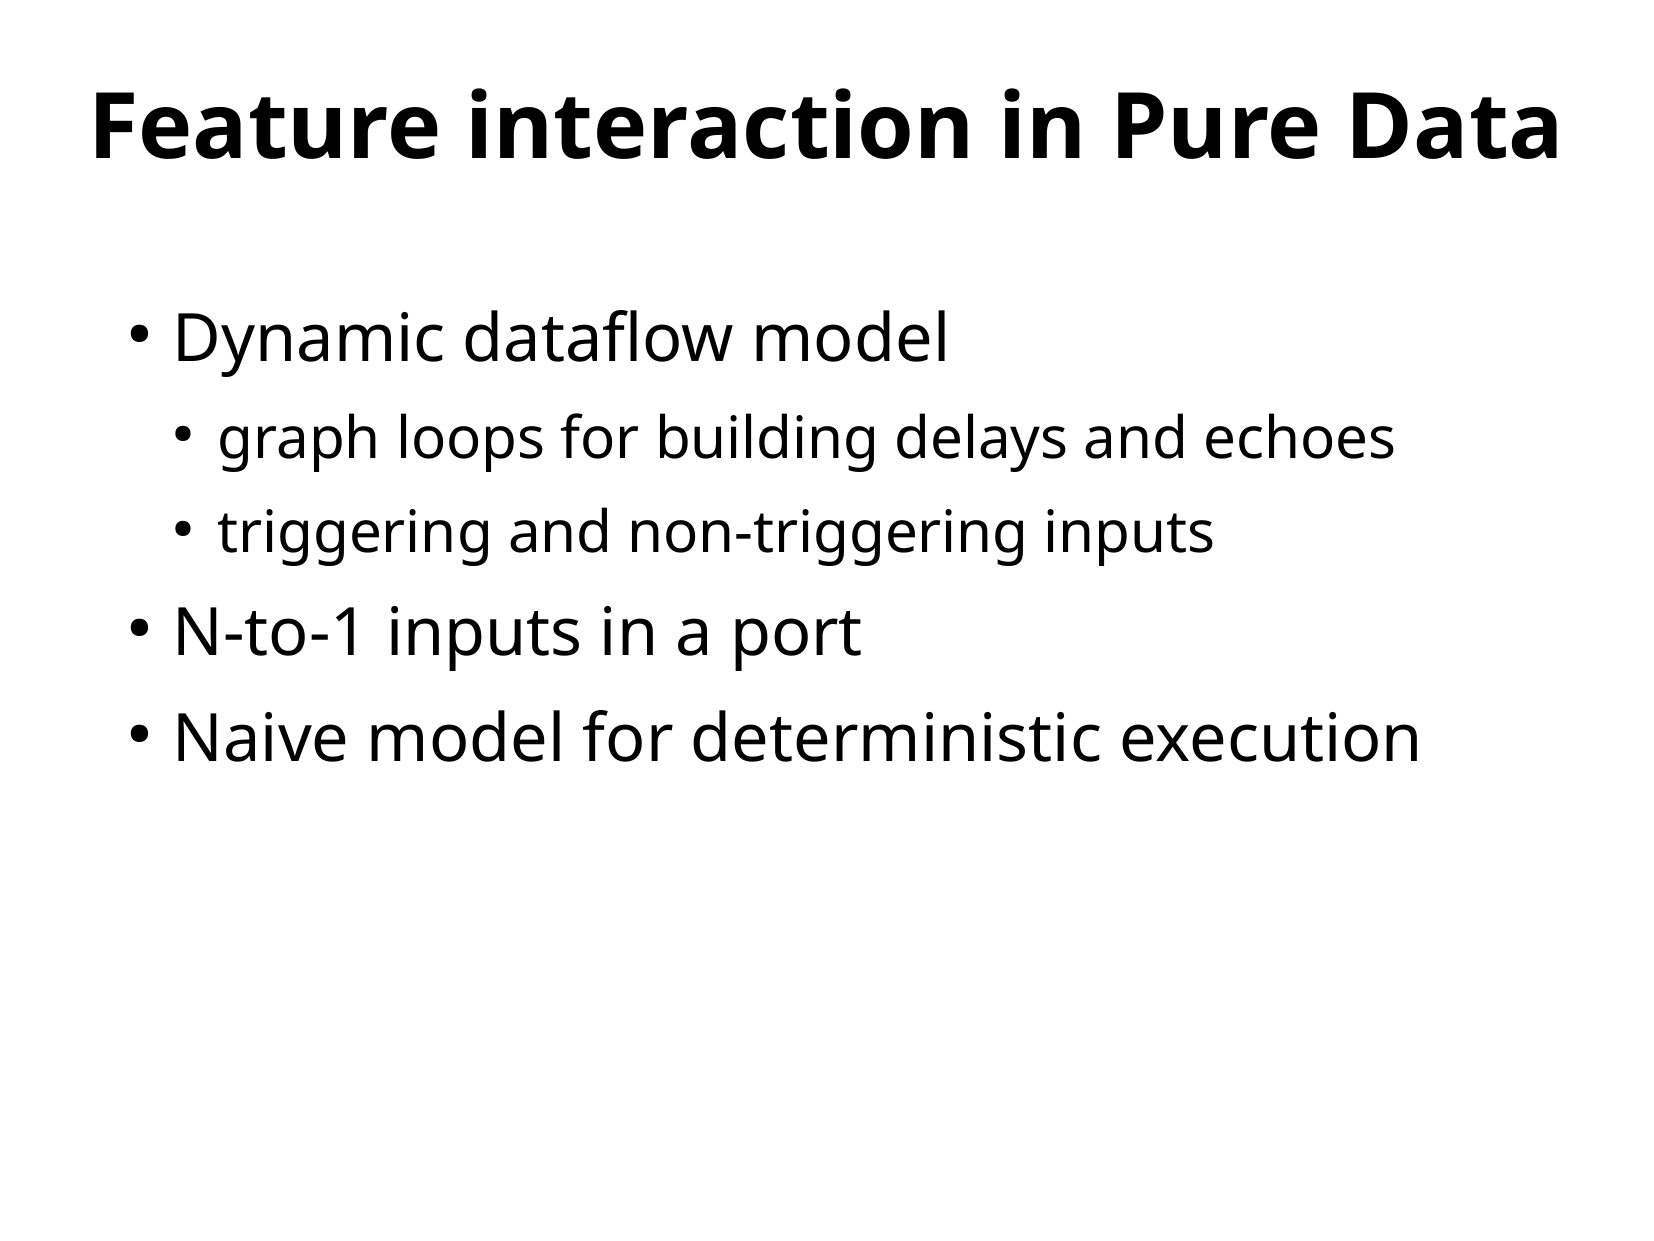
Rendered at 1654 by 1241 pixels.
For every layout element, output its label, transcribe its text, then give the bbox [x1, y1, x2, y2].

title Feature interaction in Pure Data [82, 19, 1571, 227]
list Dynamic dataflow model graph loops for building delays and echoes triggering and non-triggering inputs N-to-1 inputs in a port Naive model for deterministic execution [82, 290, 1571, 1171]
